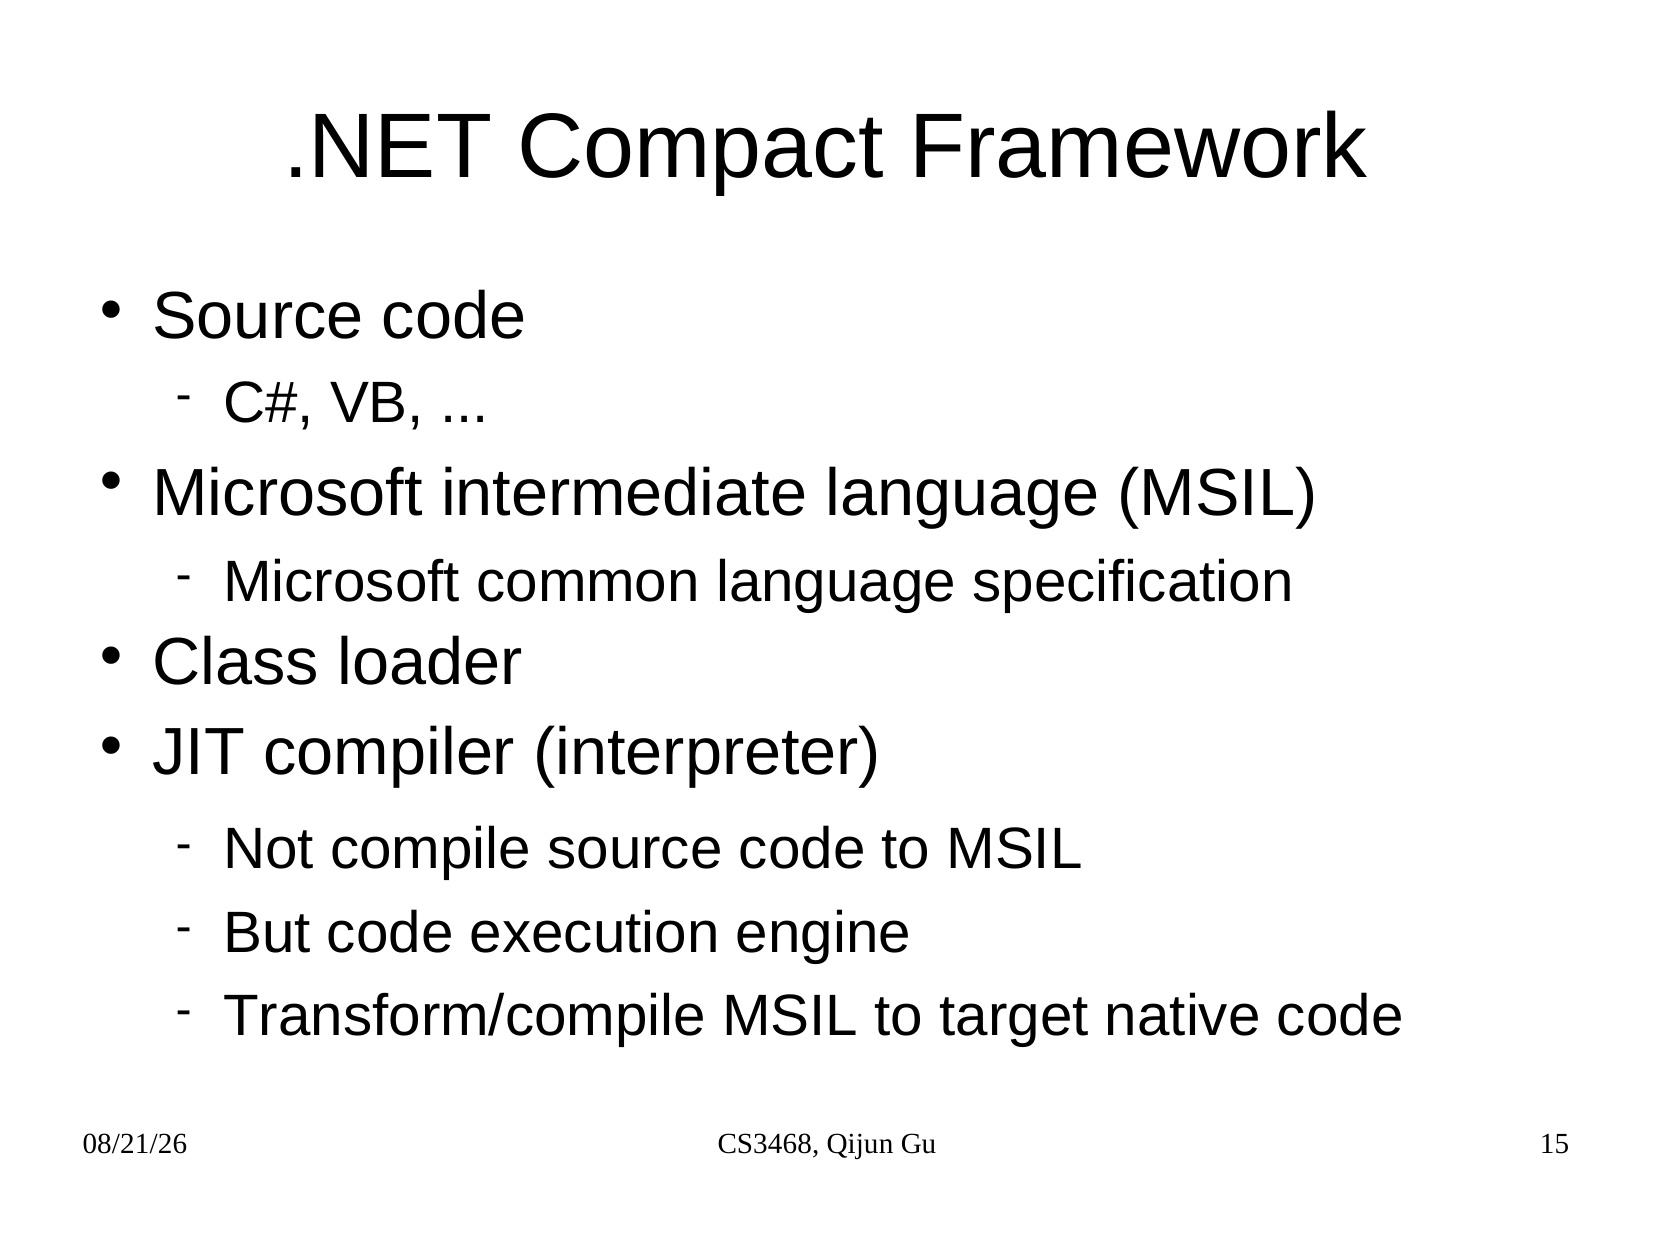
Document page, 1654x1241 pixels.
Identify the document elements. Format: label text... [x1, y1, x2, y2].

list Source code C#, VB, ... Microsoft intermediate language (MSIL)‏ Microsoft common language specification Class loader JIT compiler (interpreter) Not compile source code to MSIL But code execution engine Transform/compile MSIL to target native code [82, 290, 1571, 1094]
title .NET Compact Framework [82, 56, 1571, 249]
